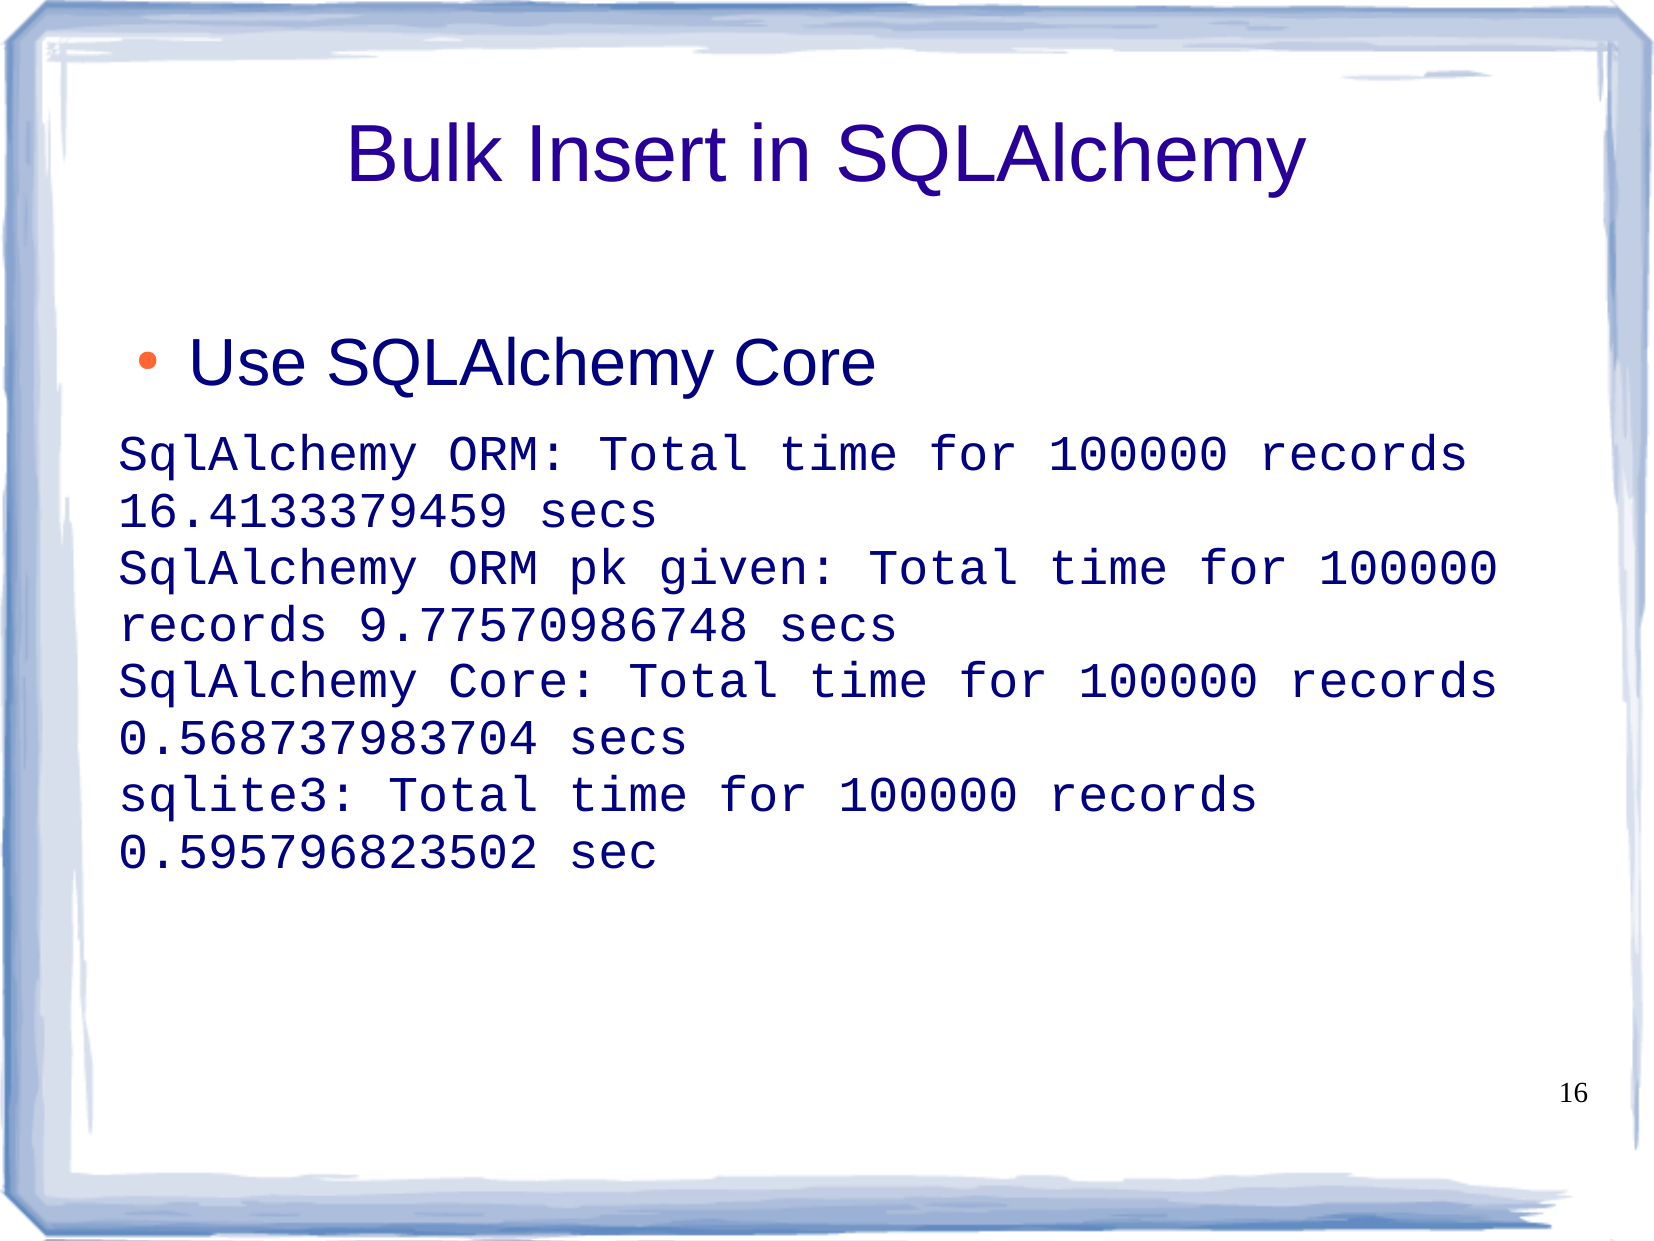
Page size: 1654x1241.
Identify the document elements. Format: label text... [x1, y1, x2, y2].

list Use SQLAlchemy Core SqlAlchemy ORM: Total time for 100000 records 16.4133379459 secs SqlAlchemy ORM pk given: Total time for 100000 records 9.77570986748 secs SqlAlchemy Core: Total time for 100000 records 0.568737983704 secs sqlite3: Total time for 100000 records 0.595796823502 sec [118, 324, 1571, 1045]
picture [0, 0, 1654, 1241]
title Bulk Insert in SQLAlchemy [82, 49, 1571, 257]
